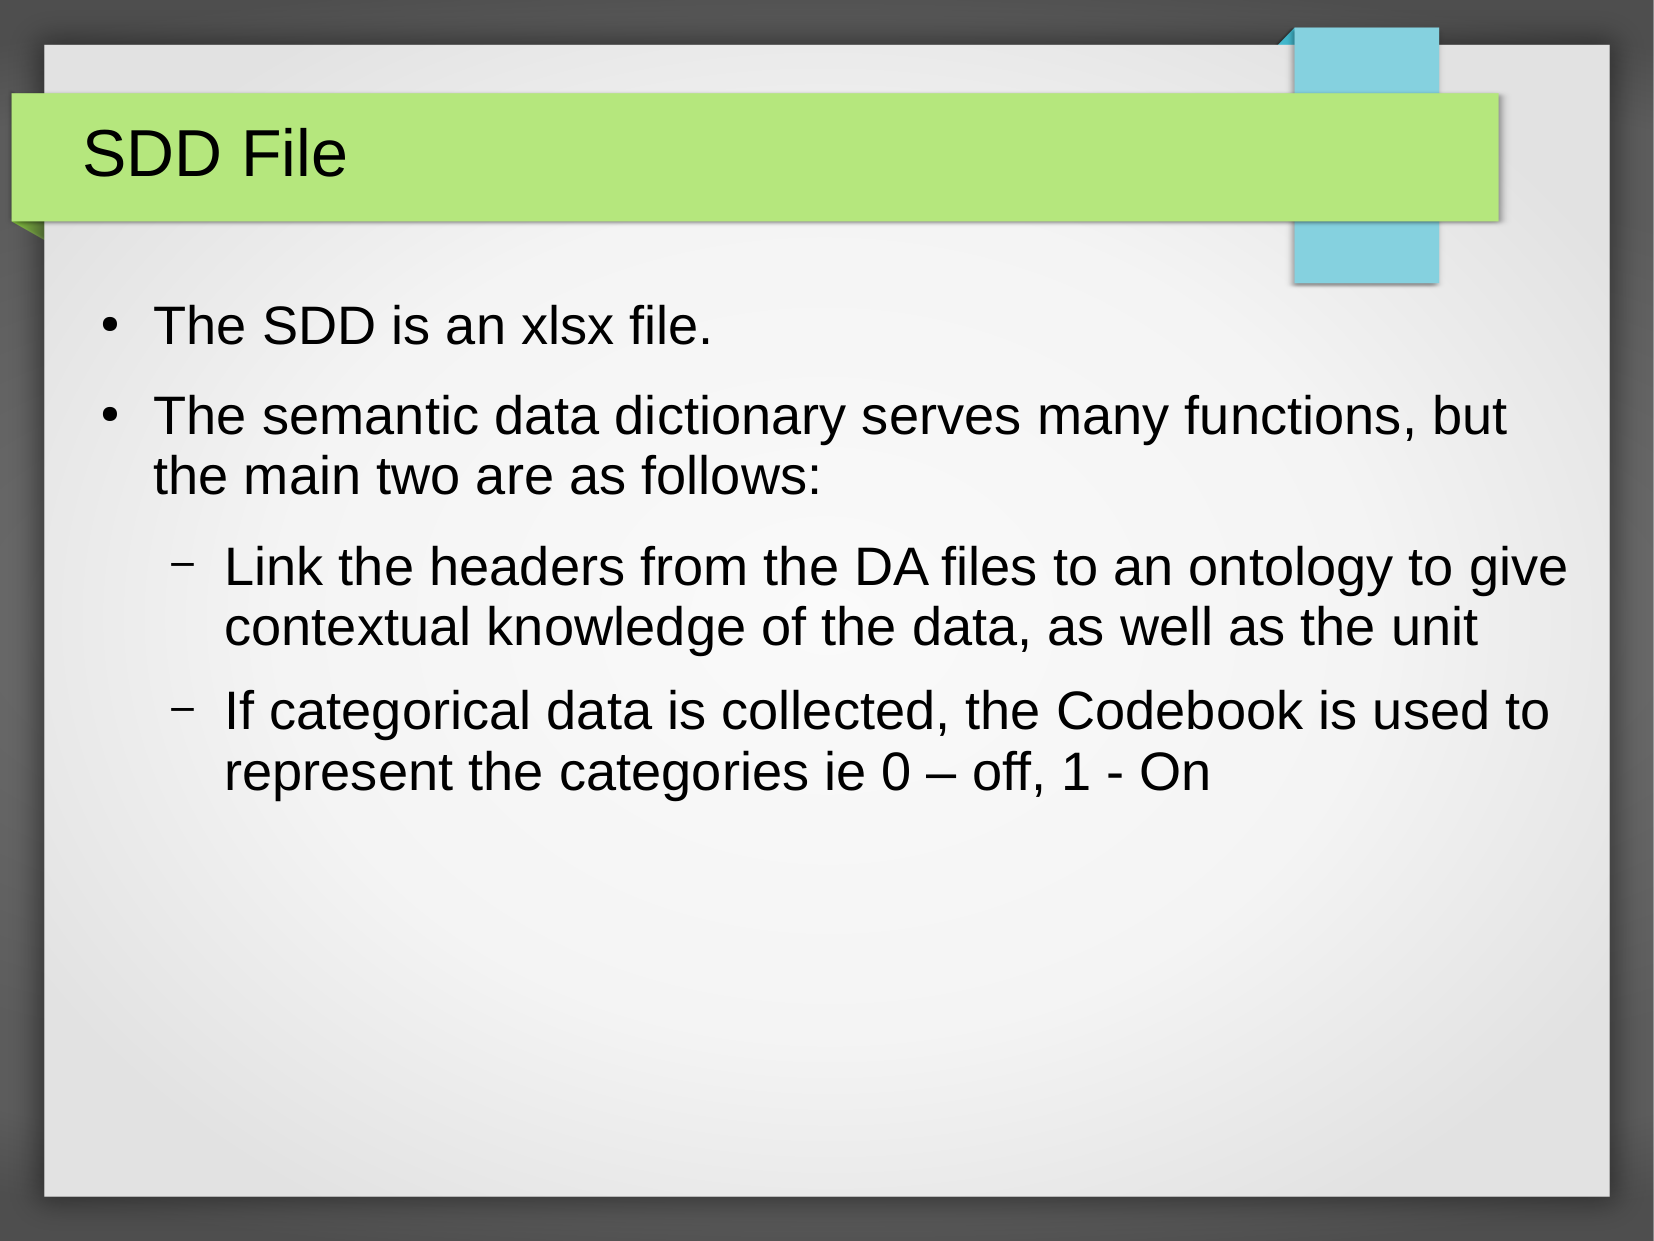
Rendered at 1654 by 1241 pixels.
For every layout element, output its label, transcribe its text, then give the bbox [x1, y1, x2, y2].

list The SDD is an xlsx file. The semantic data dictionary serves many functions, but the main two are as follows: Link the headers from the DA files to an ontology to give contextual knowledge of the data, as well as the unit If categorical data is collected, the Codebook is used to represent the categories ie 0 – off, 1 - On [82, 295, 1571, 1015]
title SDD File [82, 94, 1264, 213]
picture [0, 0, 1654, 1241]
